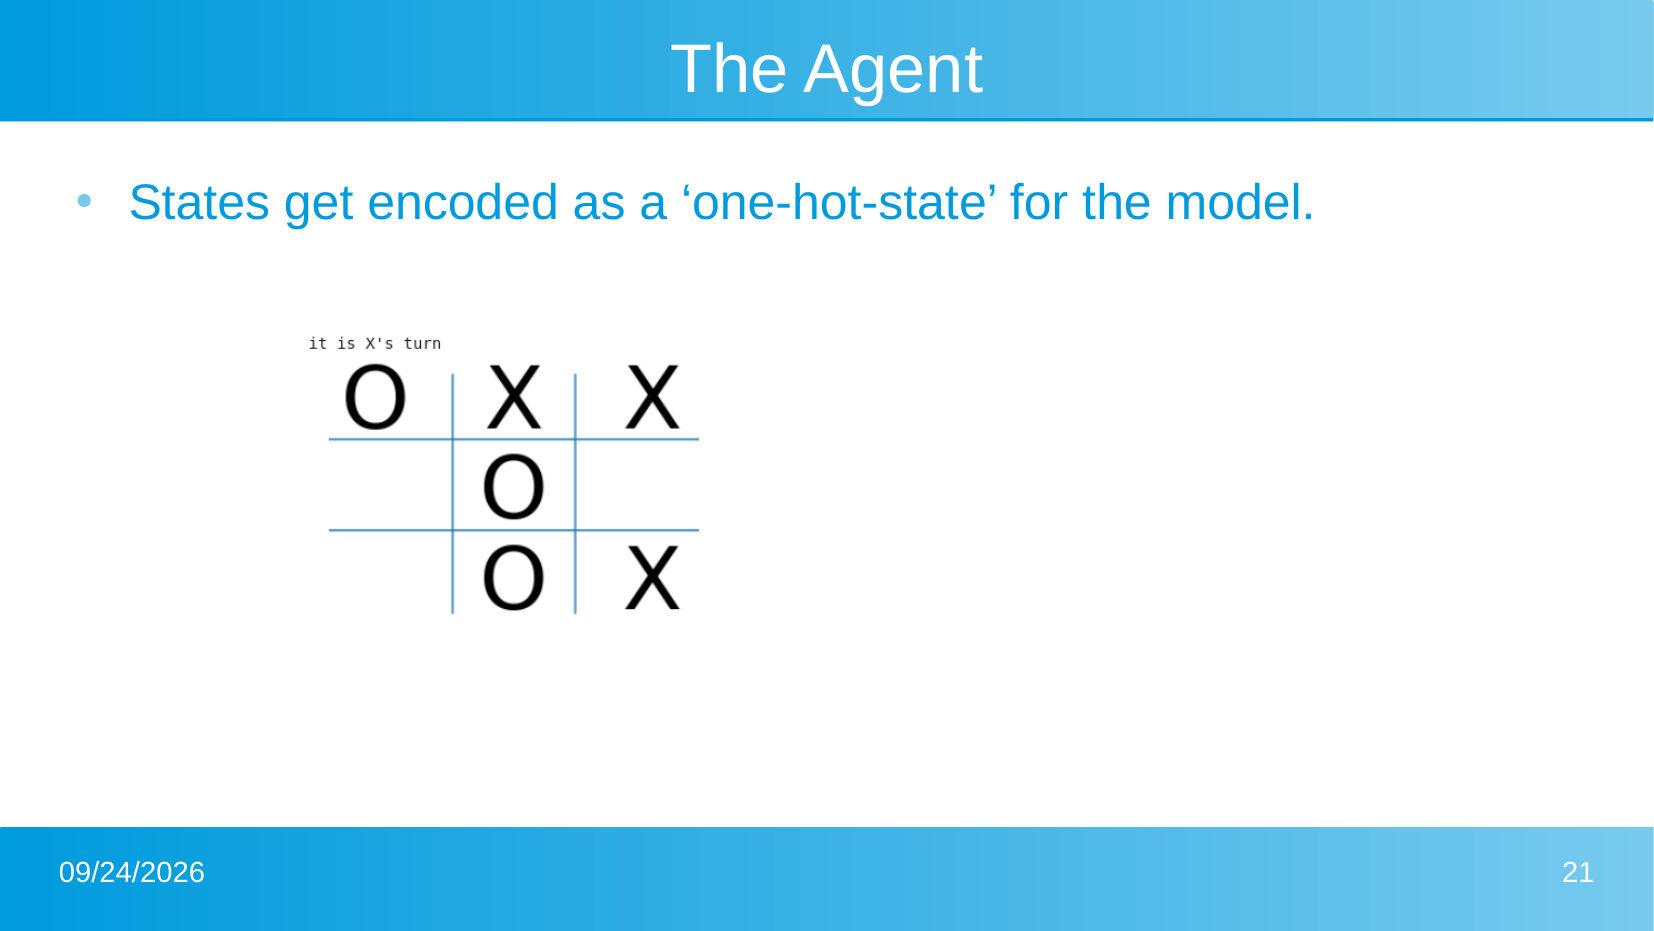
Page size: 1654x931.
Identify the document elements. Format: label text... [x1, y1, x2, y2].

list States get encoded as a ‘one-hot-state’ for the model. [57, 174, 1594, 765]
title The Agent [59, 29, 1595, 108]
picture [300, 330, 738, 638]
